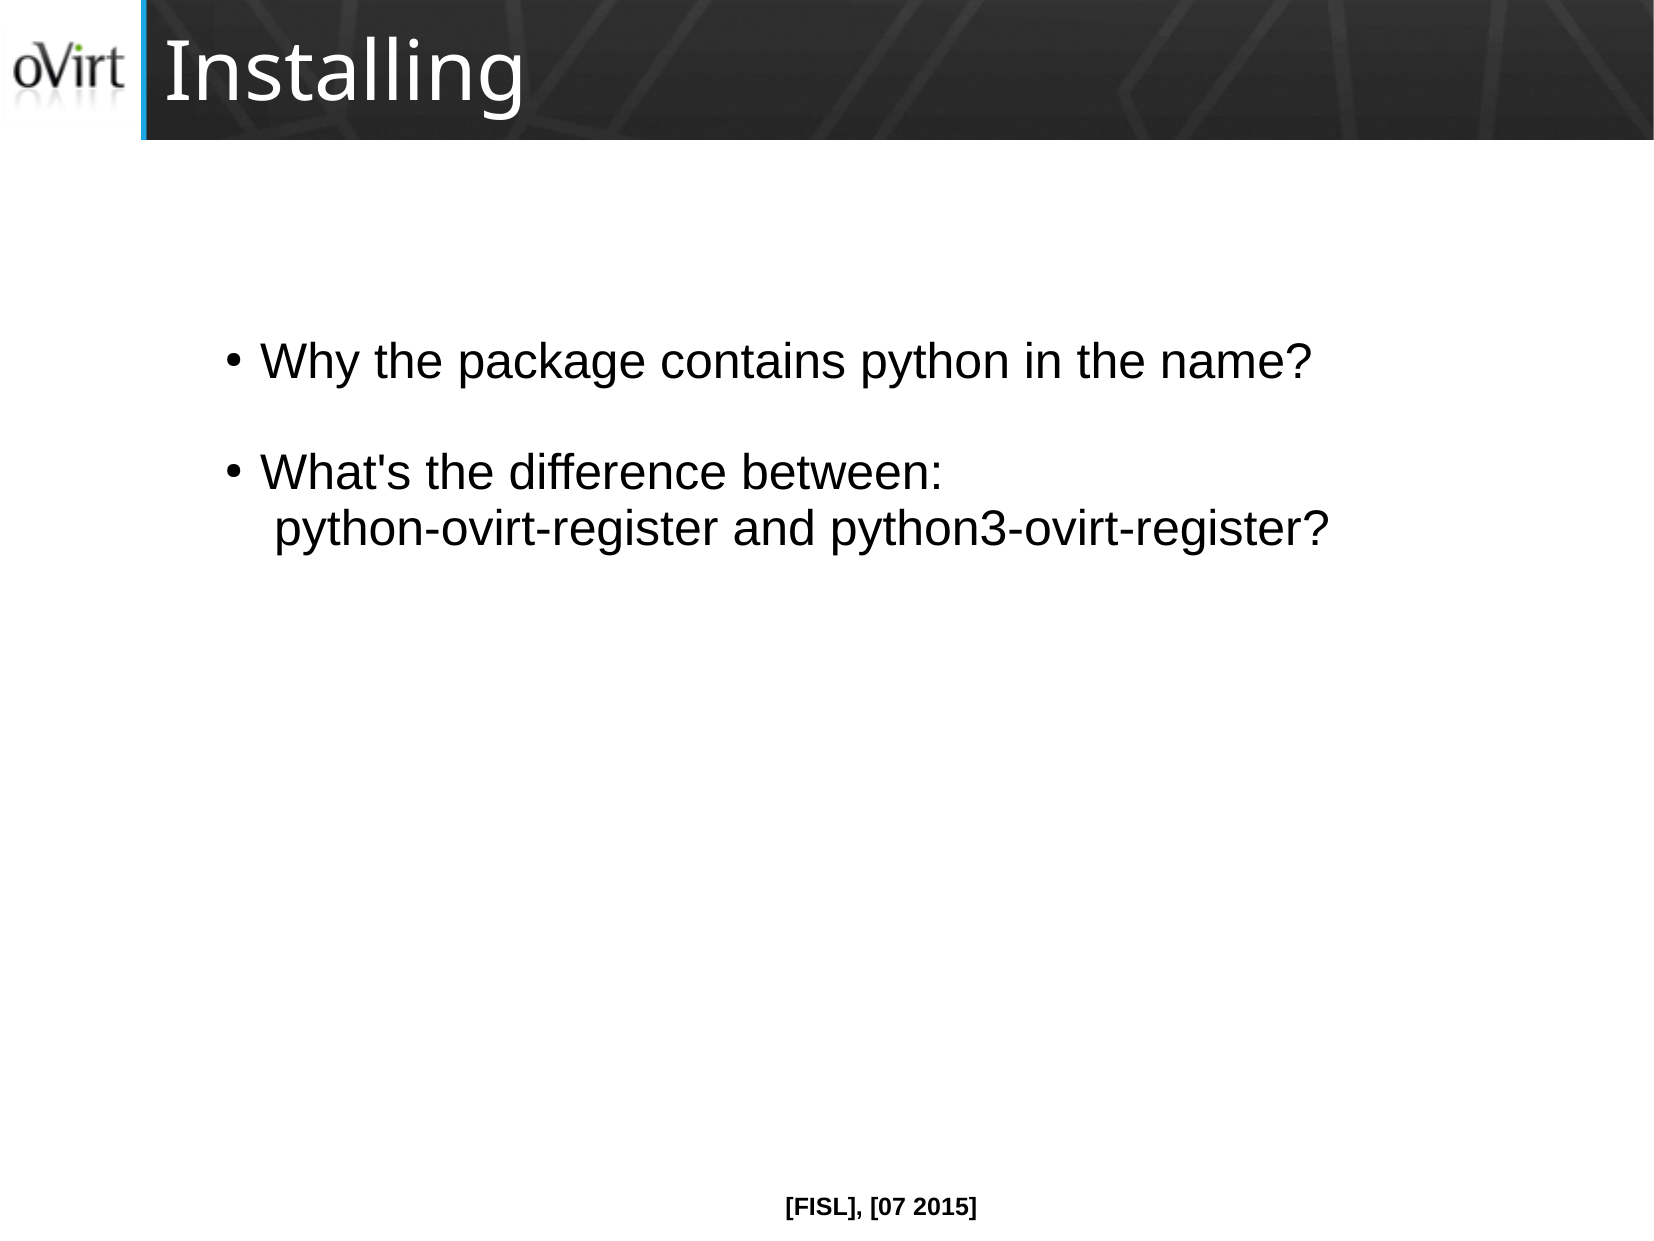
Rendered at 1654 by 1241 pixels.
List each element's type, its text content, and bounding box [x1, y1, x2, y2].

picture [0, 0, 1654, 140]
title Installing [164, 18, 1653, 119]
text_box Why the package contains python in the name? What's the difference between: python-ovirt-register and python3-ovirt-register? [210, 325, 1366, 676]
